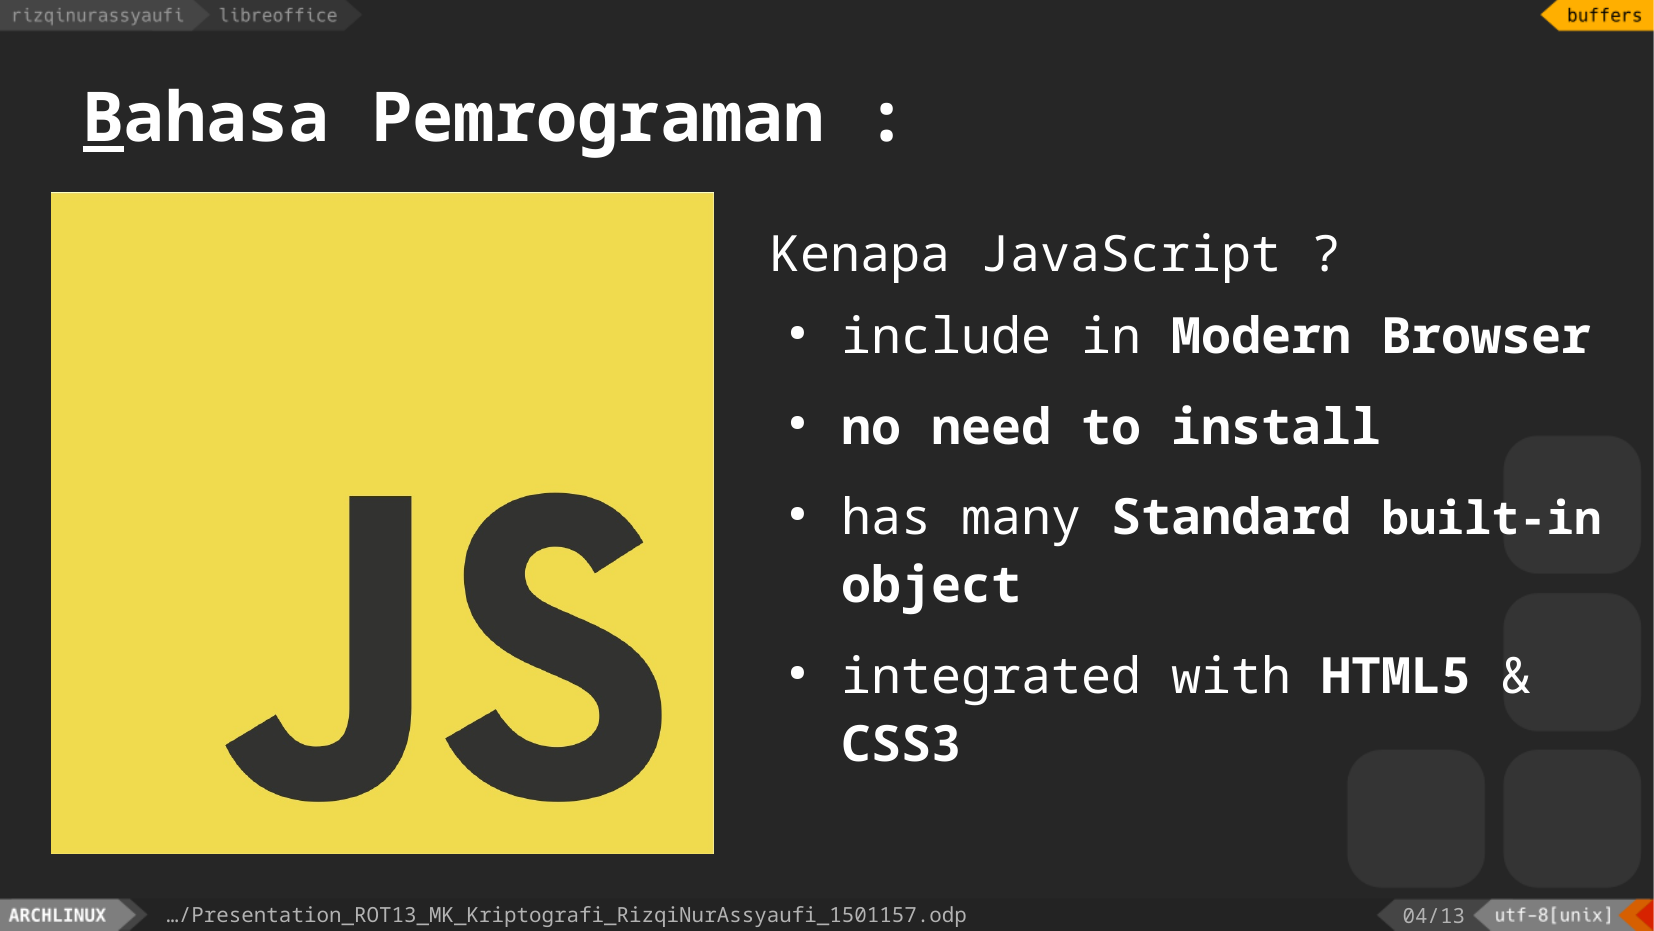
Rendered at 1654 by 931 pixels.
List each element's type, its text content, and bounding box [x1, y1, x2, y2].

title Bahasa Pemrograman : [82, 37, 1571, 193]
text_box …/Presentation_ROT13_MK_Kriptografi_RizqiNurAssyaufi_1501157.odp [151, 895, 982, 931]
text_box 04/13 [1387, 895, 1480, 931]
picture [0, 0, 1654, 931]
list include in Modern Browser no need to install has many Standard built-in object integrated with HTML5 & CSS3 [770, 300, 1613, 842]
list Kenapa JavaScript ? [770, 217, 1571, 300]
